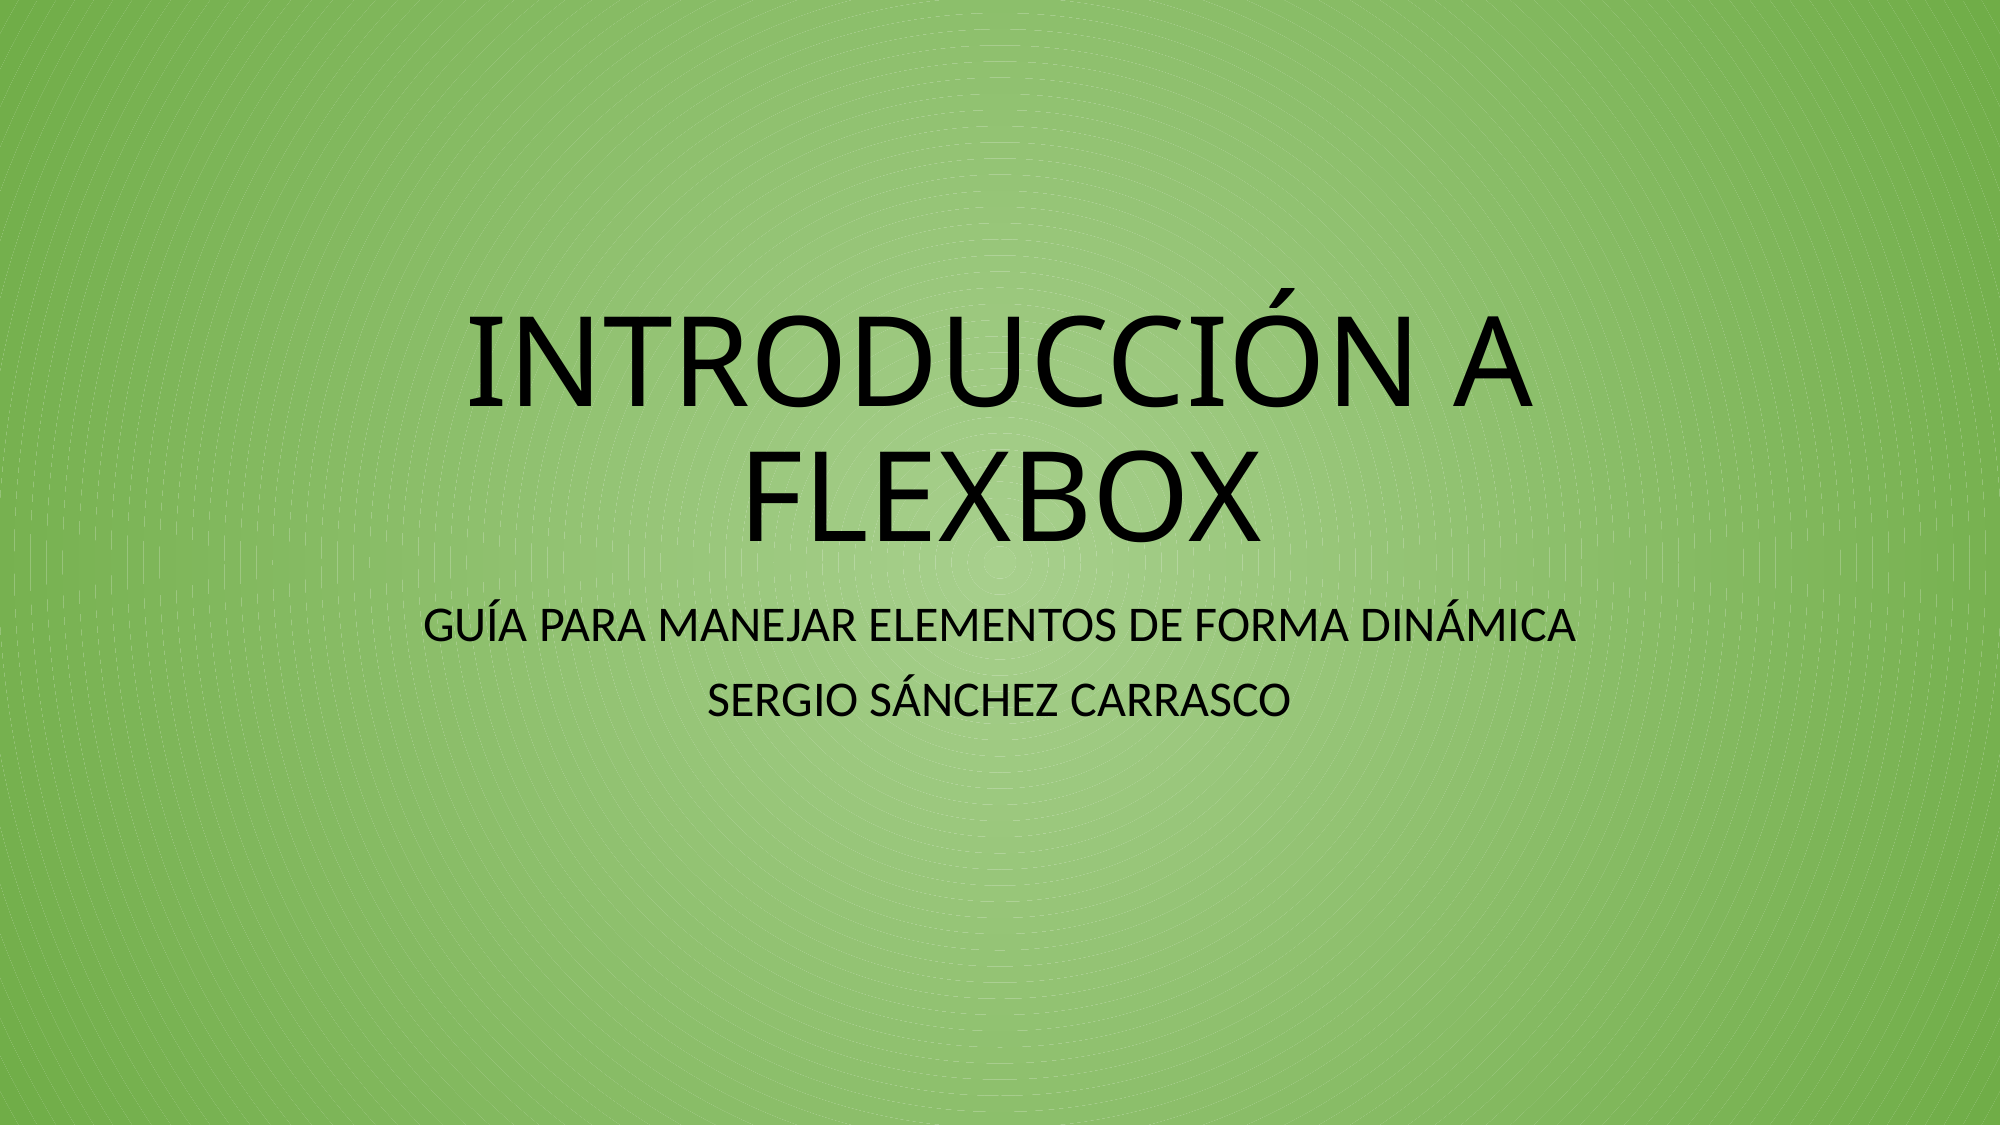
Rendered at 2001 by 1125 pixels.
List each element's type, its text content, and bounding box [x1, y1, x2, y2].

subtitle GUÍA PARA MANEJAR ELEMENTOS DE FORMA DINÁMICA SERGIO SÁNCHEZ CARRASCO [249, 590, 1750, 863]
title INTRODUCCIÓN A FLEXBOX [249, 184, 1750, 576]
